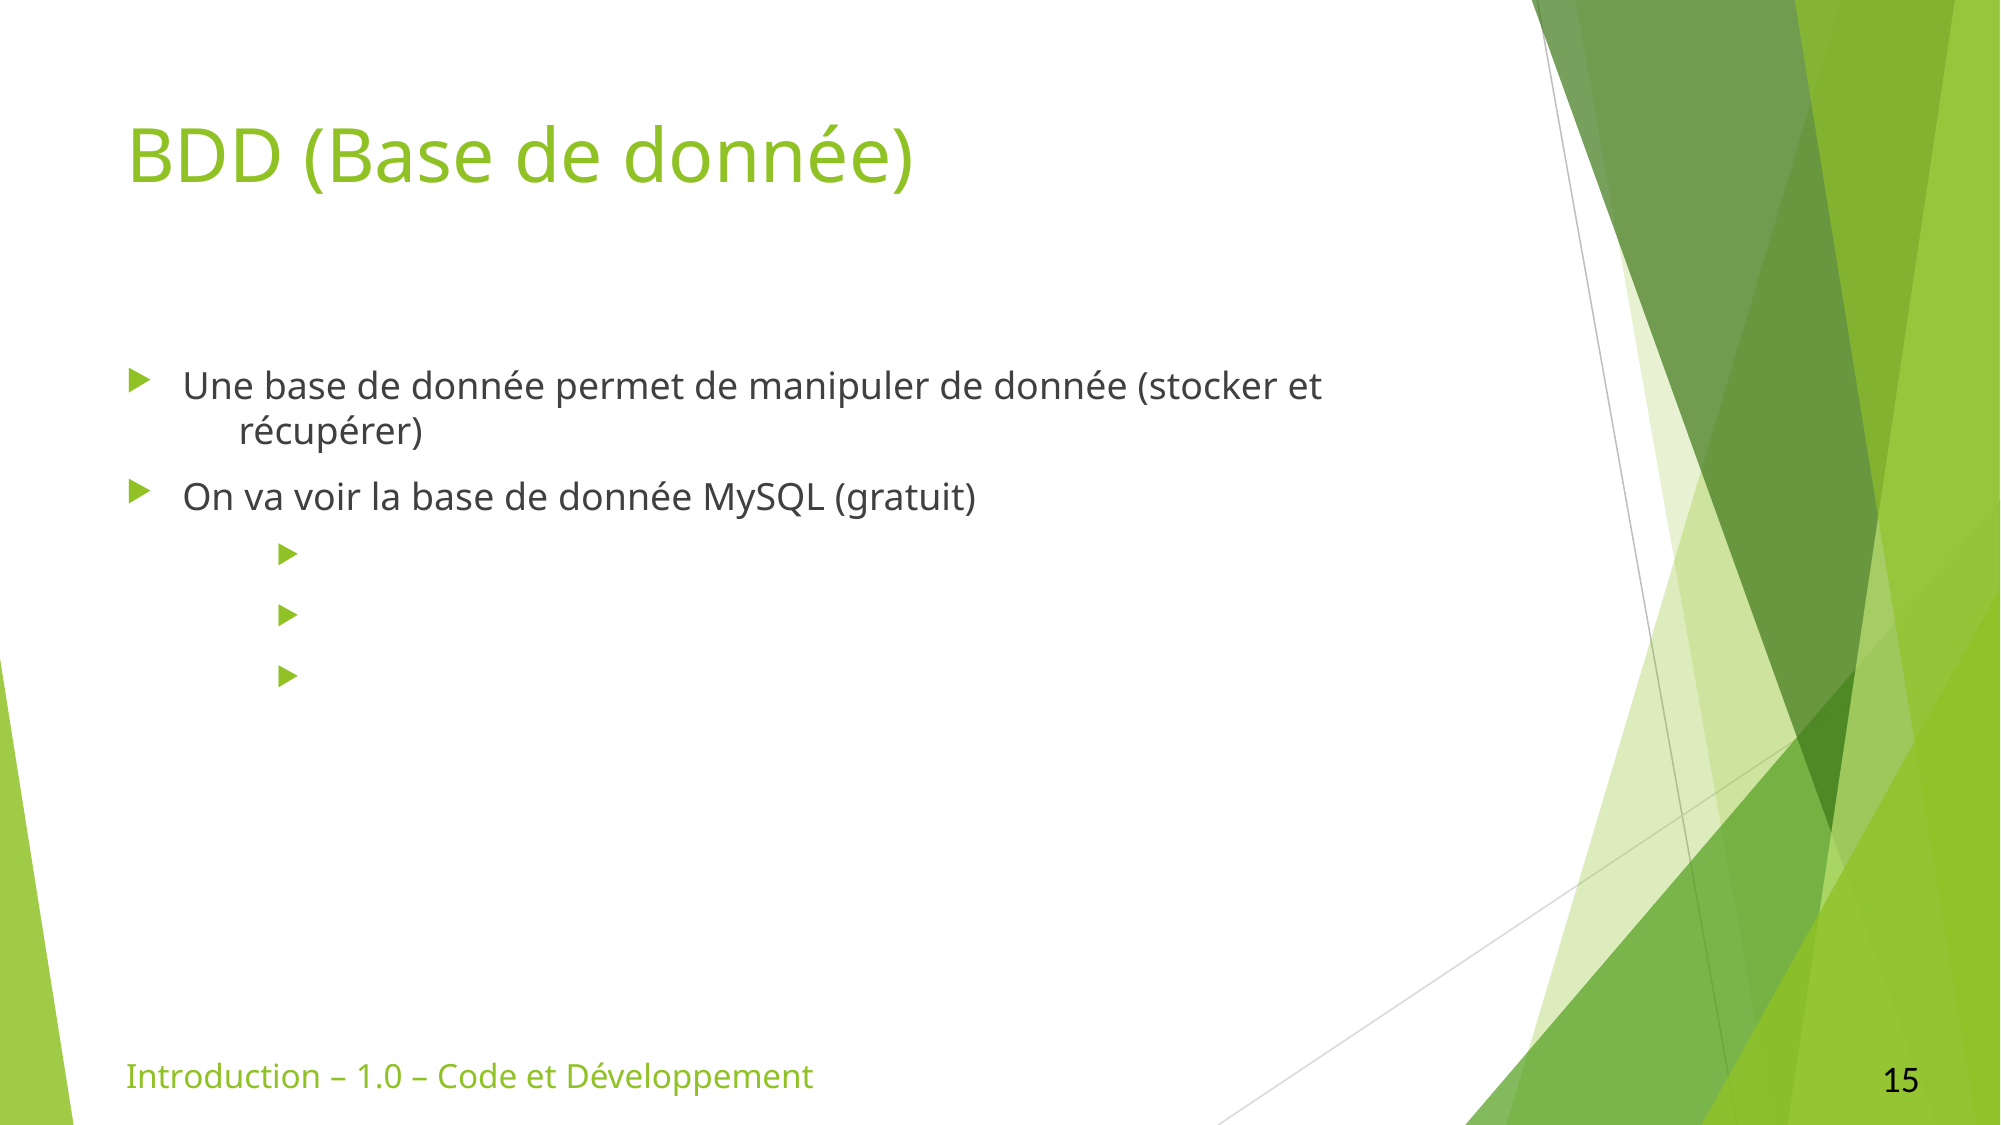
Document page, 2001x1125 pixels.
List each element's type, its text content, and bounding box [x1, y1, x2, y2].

text_box [1866, 1047, 1979, 1108]
list Une base de donnée permet de manipuler de donnée (stocker et récupérer) On va voir la base de donnée MySQL (gratuit) [111, 354, 1522, 992]
text_box Introduction – 1.0 – Code et Développement [111, 1047, 1094, 1109]
title BDD (Base de donnée) [111, 99, 1522, 317]
